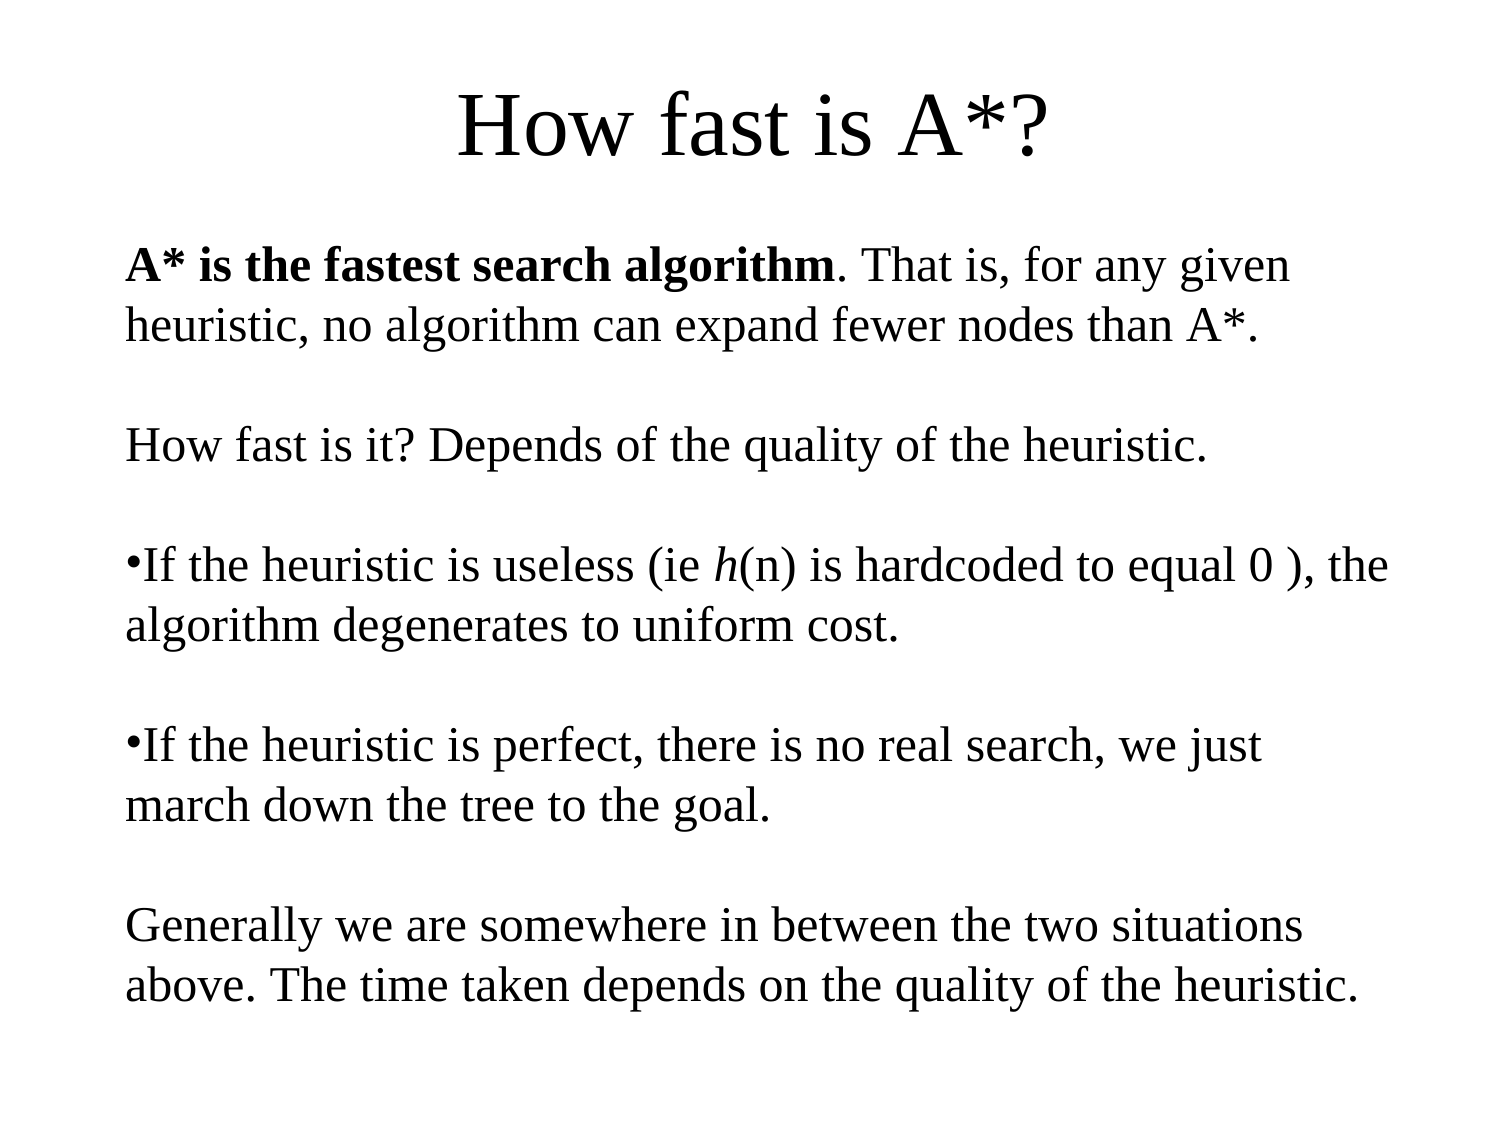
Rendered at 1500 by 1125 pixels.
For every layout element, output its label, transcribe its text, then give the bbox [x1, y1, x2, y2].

text_box A* is the fastest search algorithm. That is, for any given heuristic, no algorithm can expand fewer nodes than A*. How fast is it? Depends of the quality of the heuristic. If the heuristic is useless (ie h(n) is hardcoded to equal 0 ), the algorithm degenerates to uniform cost. If the heuristic is perfect, there is no real search, we just march down the tree to the goal. Generally we are somewhere in between the two situations above. The time taken depends on the quality of the heuristic. [110, 223, 1407, 1020]
title How fast is A*? [116, 24, 1392, 213]
